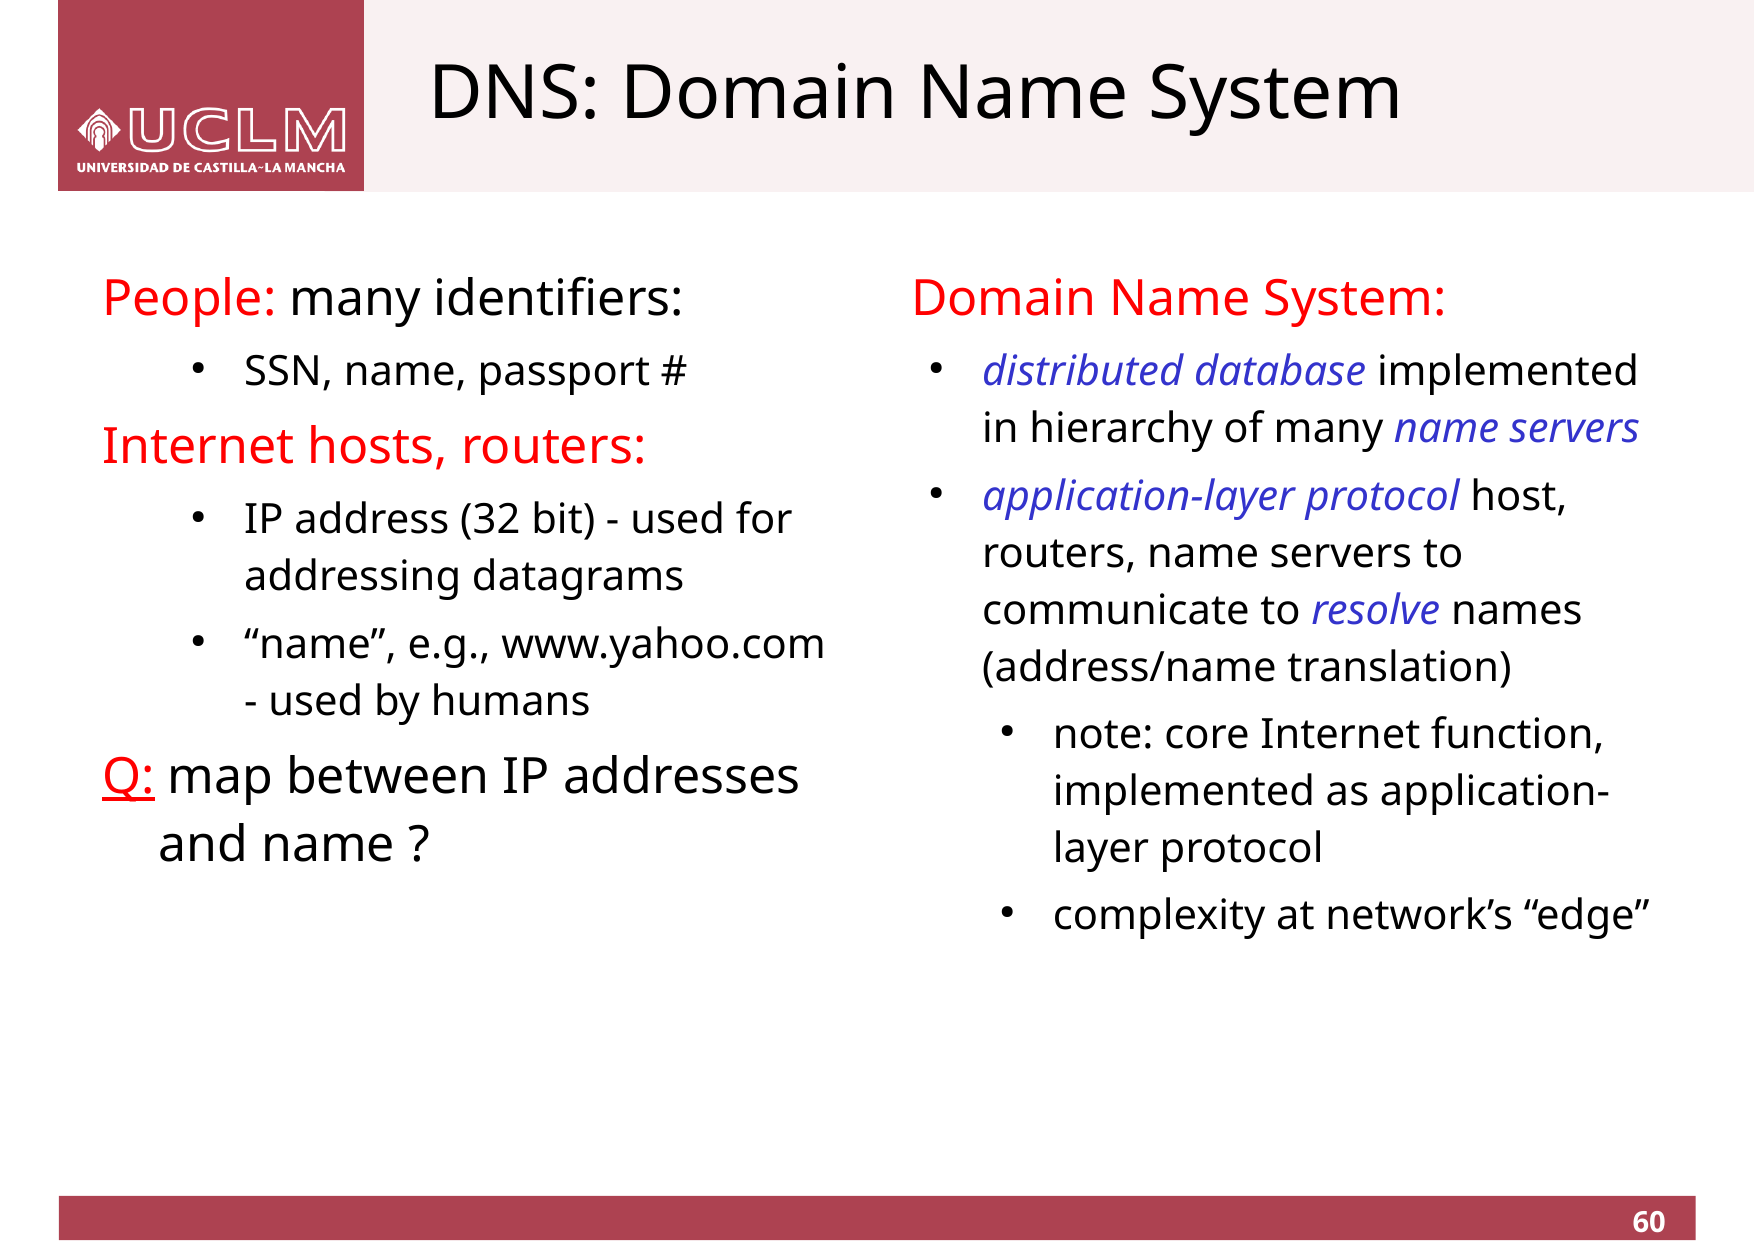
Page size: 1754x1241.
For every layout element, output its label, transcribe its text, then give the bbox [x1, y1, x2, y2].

list Domain Name System: distributed database implemented in hierarchy of many name servers application-layer protocol host, routers, name servers to communicate to resolve names (address/name translation) note: core Internet function, implemented as application-layer protocol complexity at network’s “edge” [896, 254, 1667, 1074]
title DNS: Domain Name System [413, 0, 1667, 198]
picture [58, 0, 364, 191]
list People: many identifiers: SSN, name, passport # Internet hosts, routers: IP address (32 bit) - used for addressing datagrams “name”, e.g., www.yahoo.com - used by humans Q: map between IP addresses and name ? [87, 254, 858, 1074]
